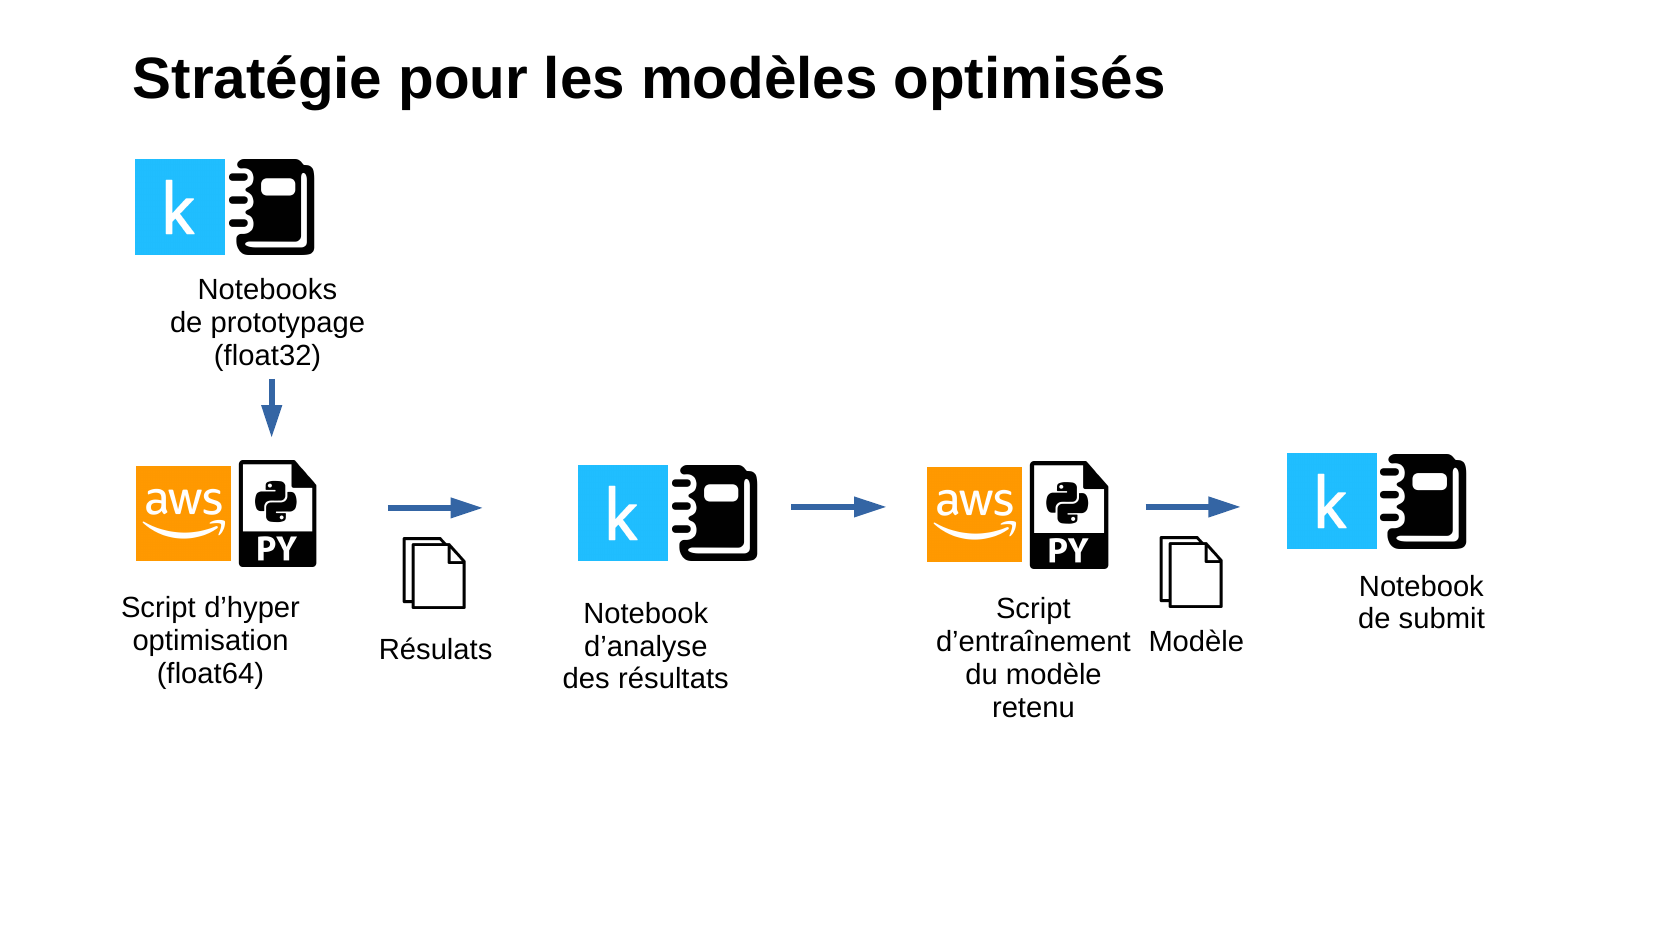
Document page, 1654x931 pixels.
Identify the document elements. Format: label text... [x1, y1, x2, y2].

text_box Notebooks de prototypage (float32) [155, 265, 390, 379]
picture [1155, 536, 1227, 608]
picture [136, 460, 331, 567]
text_box Notebook d’analyse des résultats [547, 589, 745, 703]
text_box Stratégie pour les modèles optimisés [118, 38, 1182, 119]
text_box Script d’hyper optimisation (float64) [106, 583, 341, 697]
picture [135, 159, 319, 255]
picture [578, 465, 762, 561]
picture [1287, 453, 1471, 549]
text_box Notebook de submit [1343, 562, 1501, 643]
picture [398, 537, 470, 609]
text_box Modèle [1133, 617, 1268, 666]
text_box Résulats [364, 625, 508, 674]
picture [927, 461, 1123, 569]
text_box Script d’entraînement du modèle retenu [921, 585, 1156, 731]
